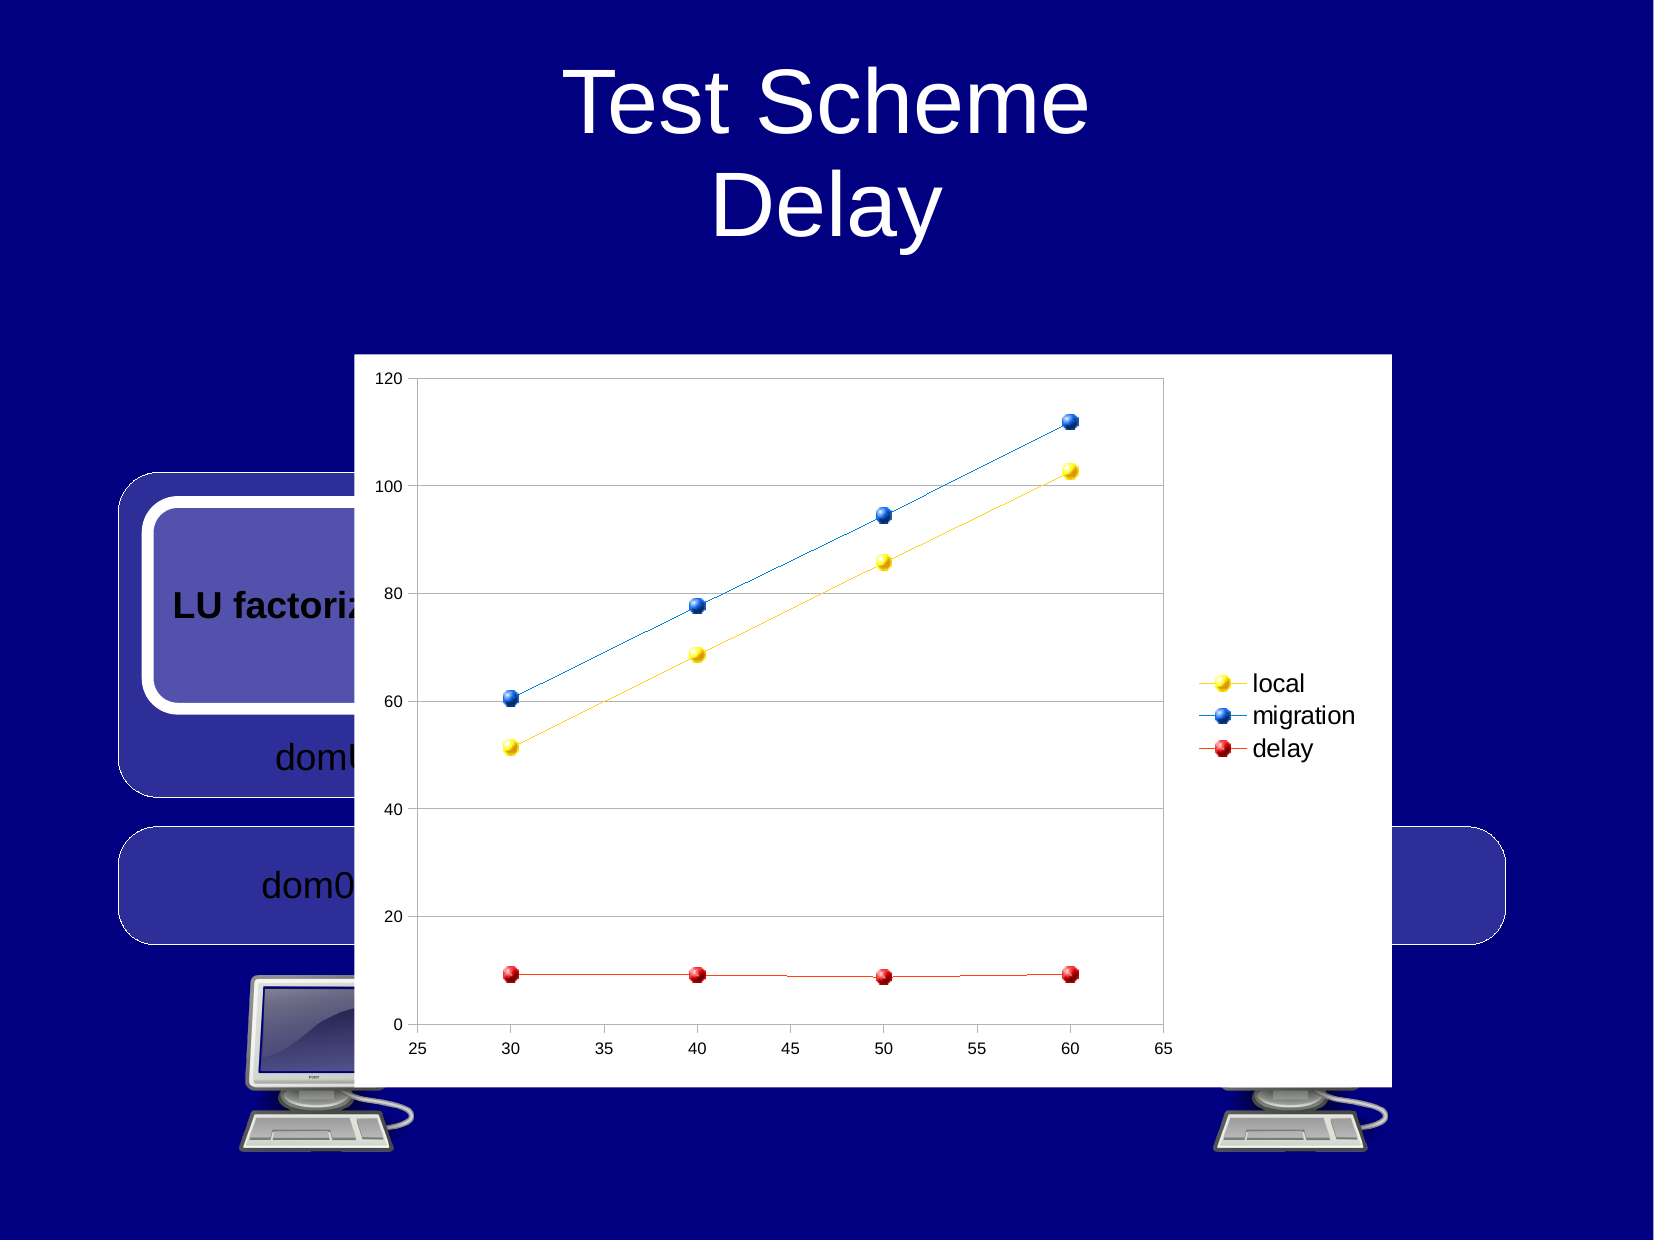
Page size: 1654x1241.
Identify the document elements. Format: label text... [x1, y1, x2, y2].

title Test Scheme Delay [82, 16, 1571, 290]
text_box domU [118, 472, 354, 798]
text_box LU factorizations [147, 501, 354, 709]
picture [239, 975, 414, 1152]
text_box dom0-1 [118, 826, 354, 945]
chart [354, 354, 1392, 1088]
picture [1213, 1088, 1388, 1152]
text_box dom0-2 [1392, 826, 1506, 945]
